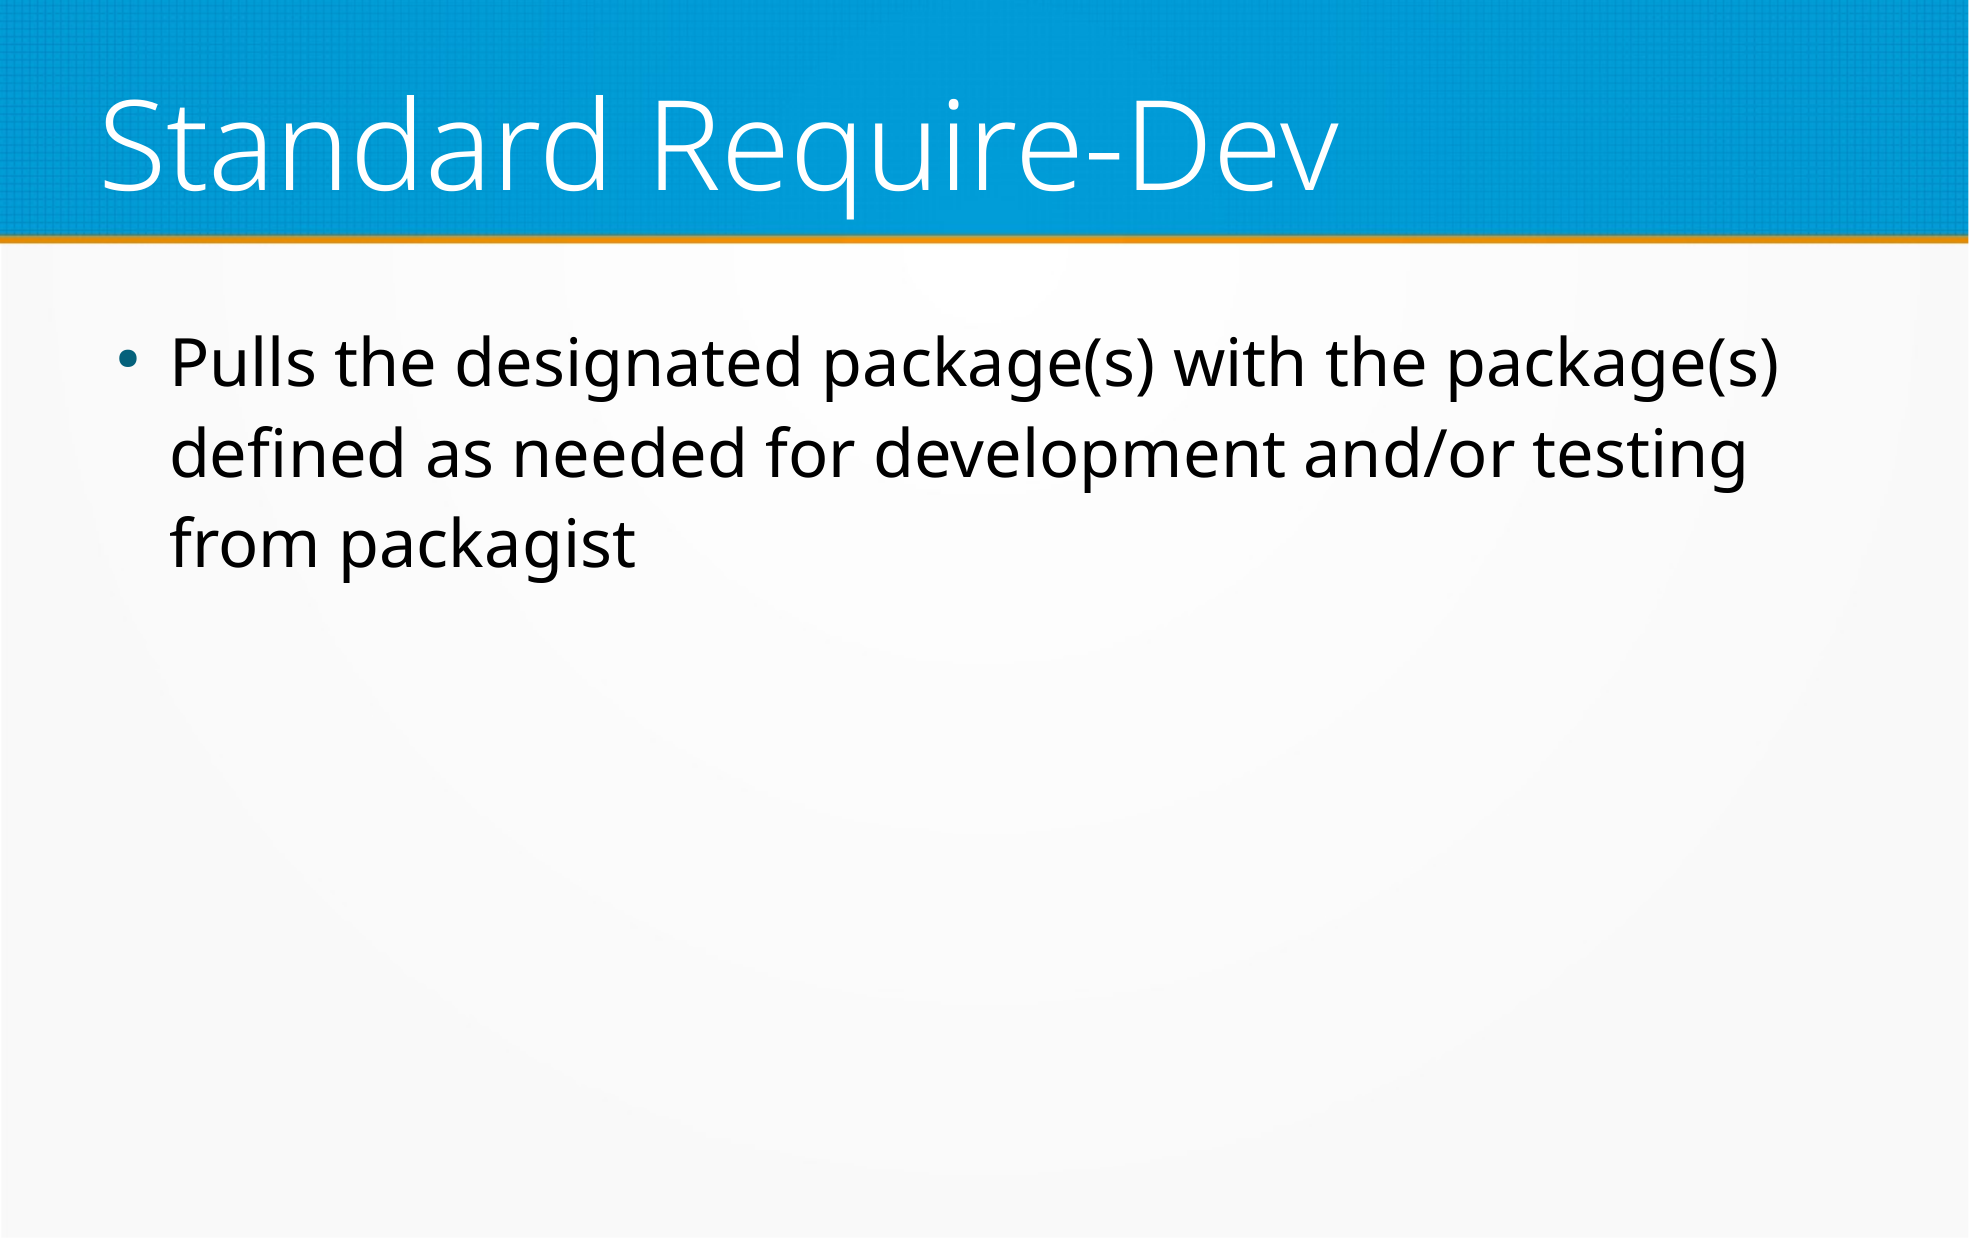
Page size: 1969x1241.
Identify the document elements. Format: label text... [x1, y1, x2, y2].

title Standard Require-Dev [98, 19, 1870, 227]
picture [0, 233, 1969, 1241]
list Pulls the designated package(s) with the package(s) defined as needed for development and/or testing from packagist [98, 315, 1861, 1081]
